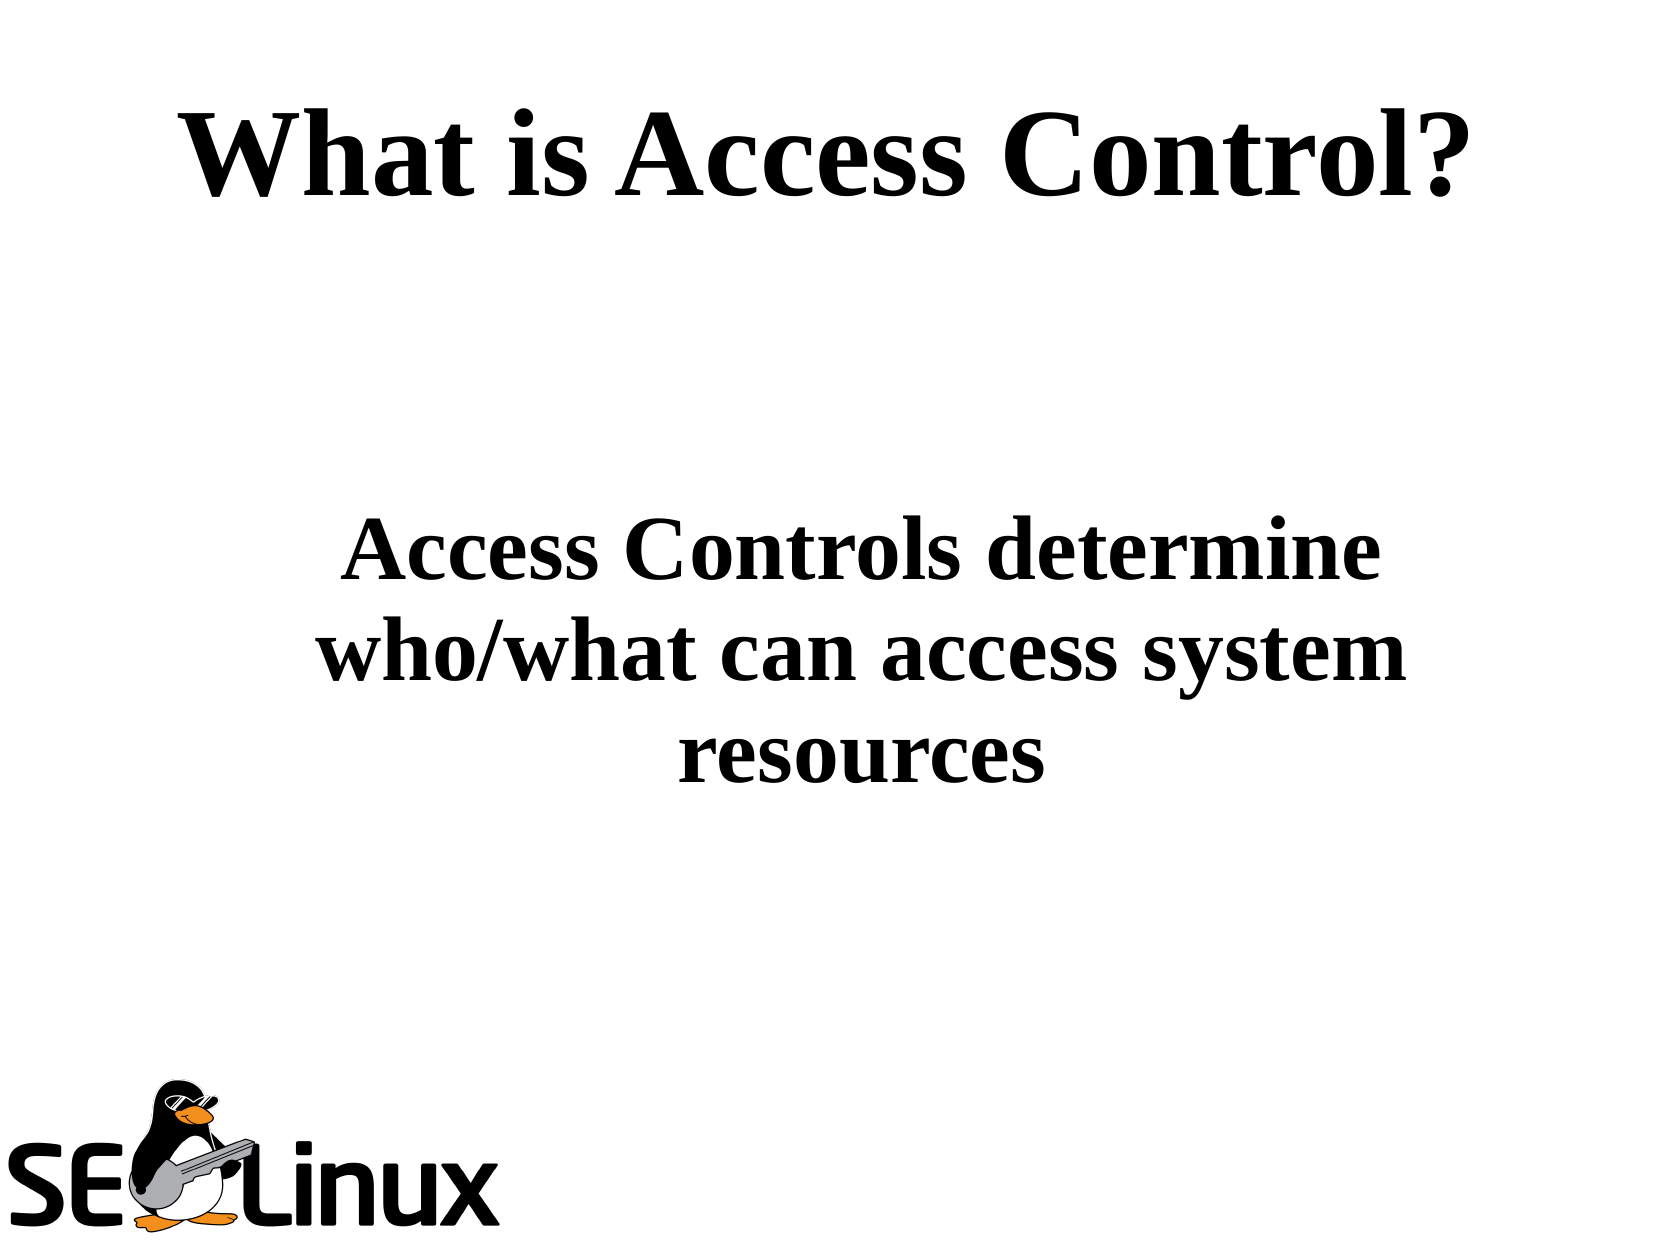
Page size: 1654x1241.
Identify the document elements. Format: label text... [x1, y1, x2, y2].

title What is Access Control? [82, 49, 1571, 257]
picture [0, 919, 526, 1241]
list Access Controls determine who/what can access system resources [82, 290, 1571, 1010]
